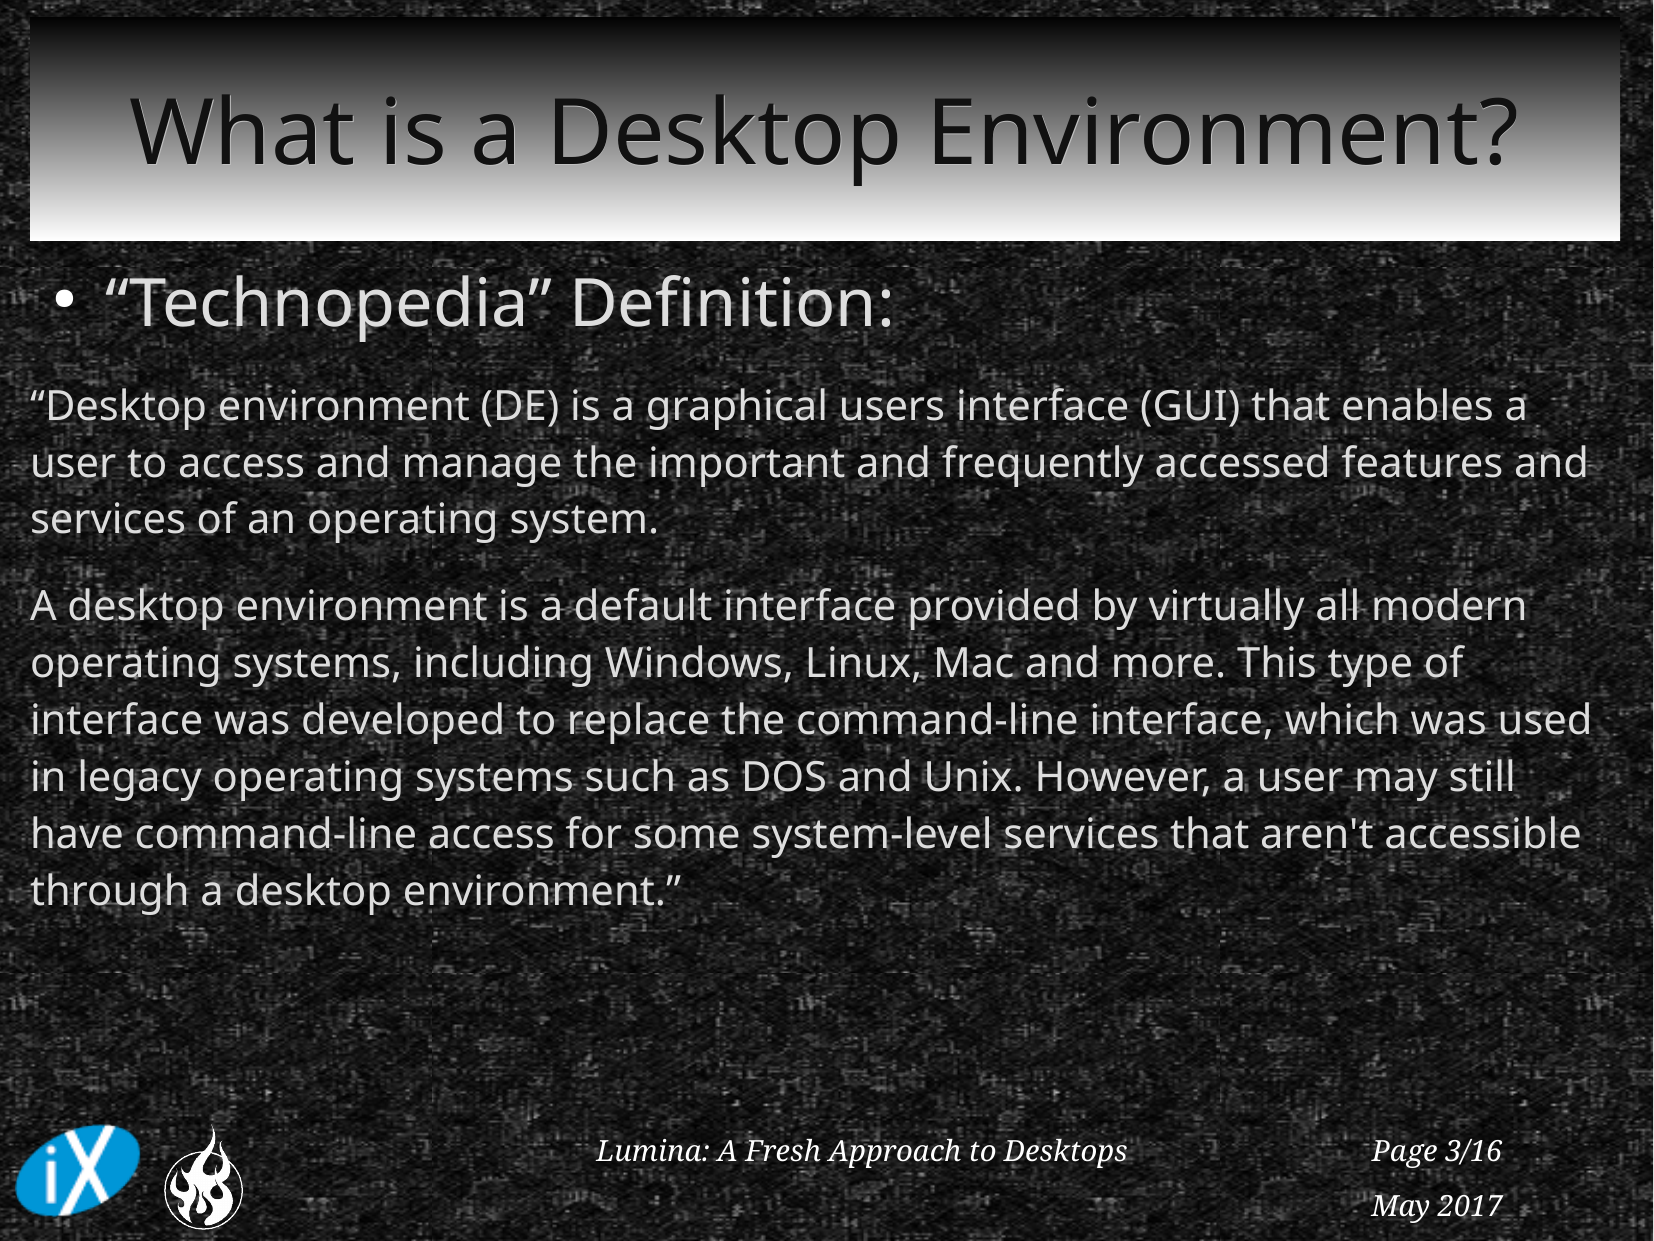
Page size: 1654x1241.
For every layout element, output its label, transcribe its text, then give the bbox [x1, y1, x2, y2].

list “Technopedia” Definition: “Desktop environment (DE) is a graphical users interface (GUI) that enables a user to access and manage the important and frequently accessed features and services of an operating system. A desktop environment is a default interface provided by virtually all modern operating systems, including Windows, Linux, Mac and more. This type of interface was developed to replace the command-line interface, which was used in legacy operating systems such as DOS and Unix. However, a user may still have command-line access for some system-level services that aren't accessible through a desktop environment.” [30, 255, 1621, 975]
title What is a Desktop Environment? [30, 17, 1621, 241]
picture [0, 0, 1654, 1241]
